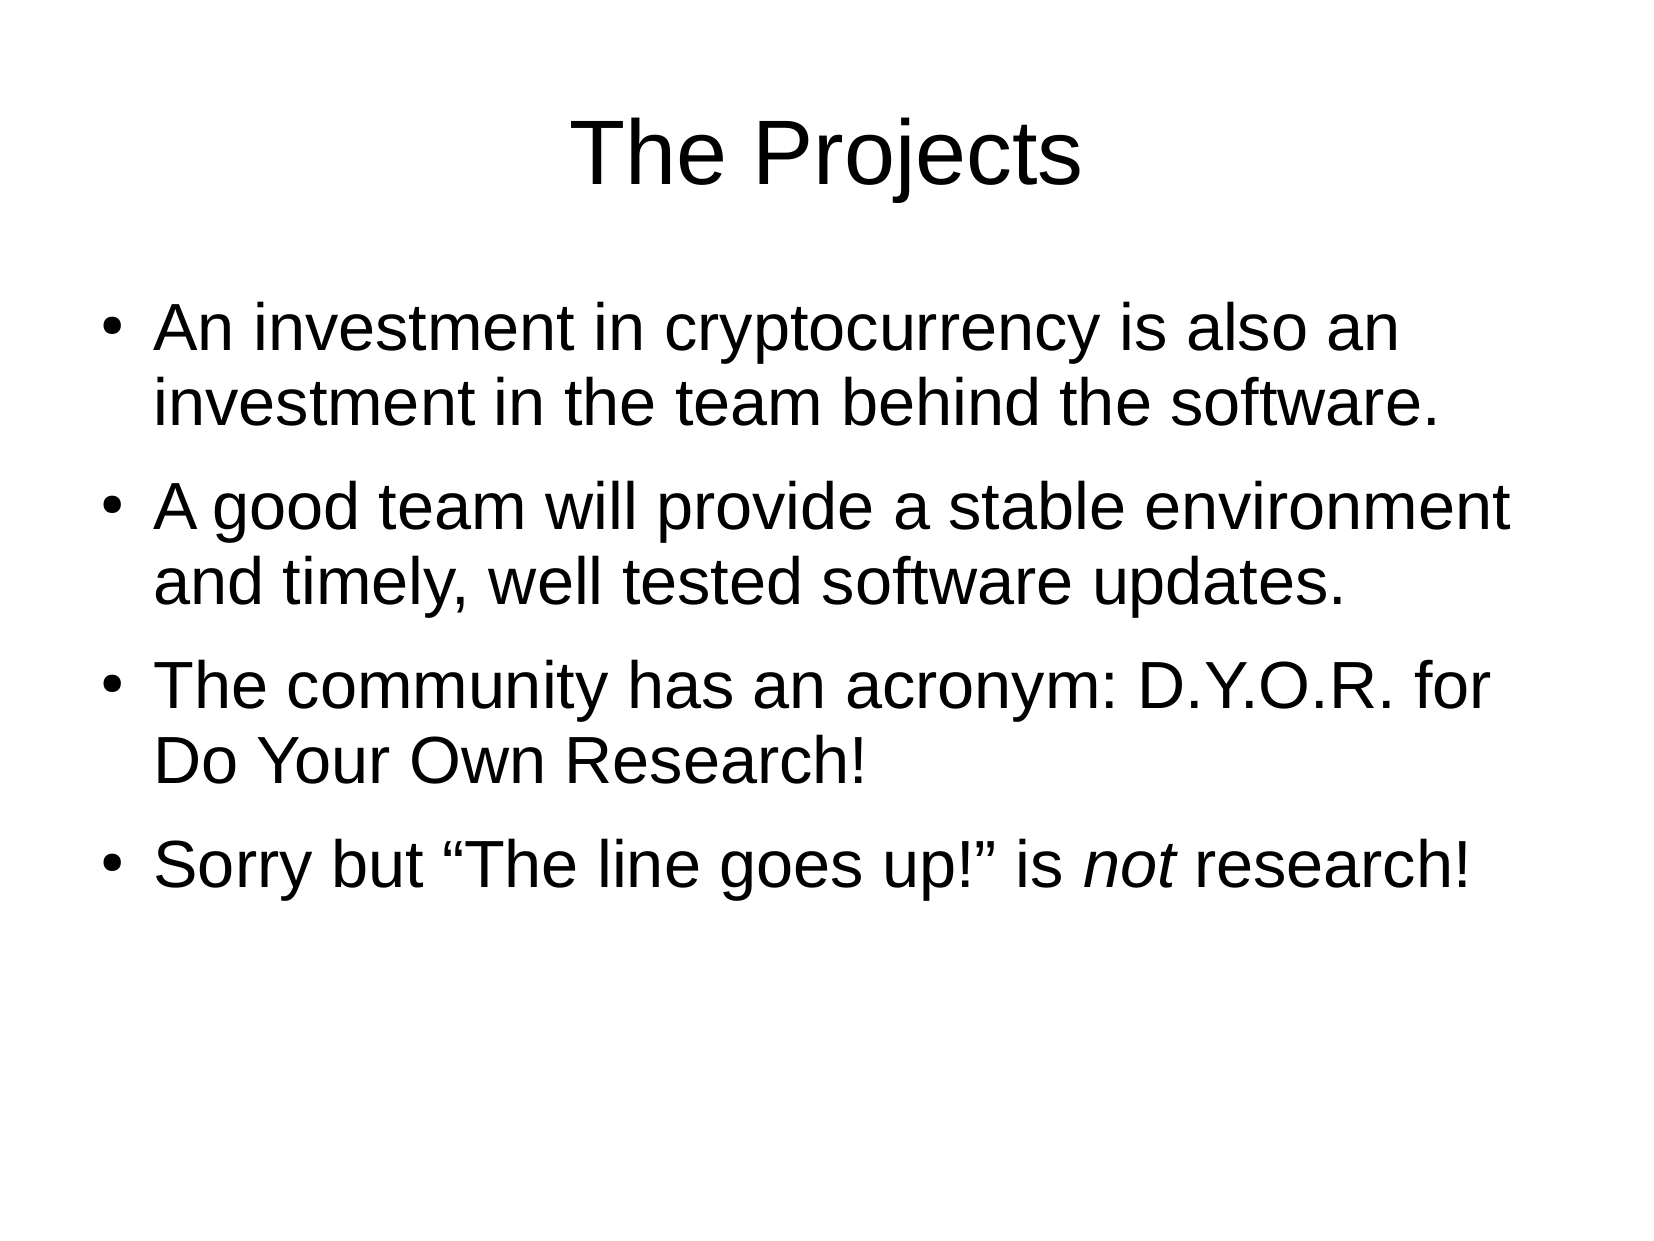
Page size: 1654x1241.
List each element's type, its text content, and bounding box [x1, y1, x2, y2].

title The Projects [82, 49, 1571, 257]
list An investment in cryptocurrency is also an investment in the team behind the software. A good team will provide a stable environment and timely, well tested software updates. The community has an acronym: D.Y.O.R. for Do Your Own Research! Sorry but “The line goes up!” is not research! [82, 290, 1571, 1010]
